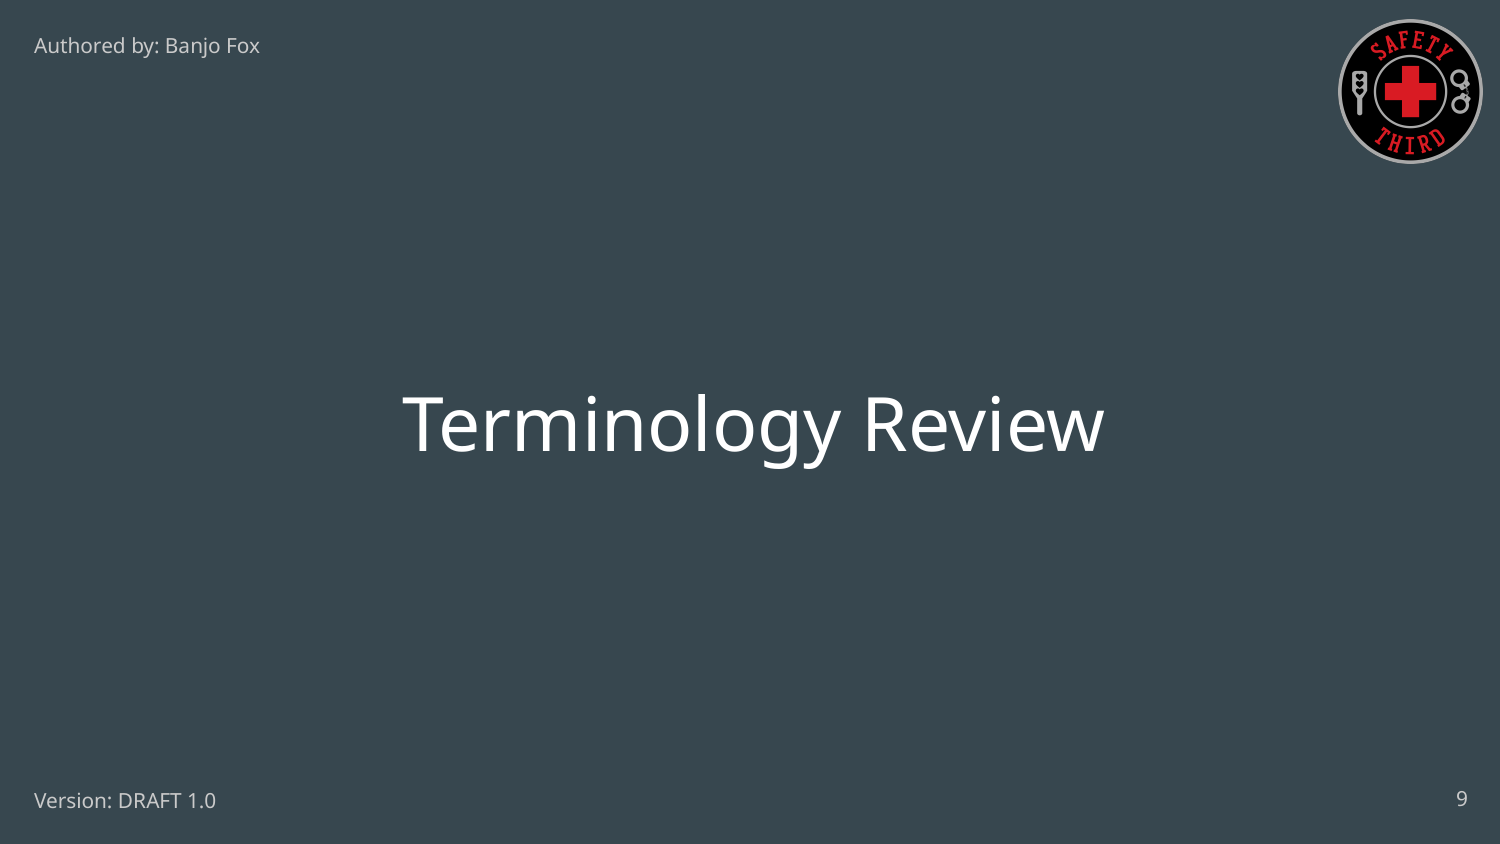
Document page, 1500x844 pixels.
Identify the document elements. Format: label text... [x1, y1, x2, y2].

title Terminology Review [110, 351, 1399, 493]
picture [1338, 19, 1483, 164]
slide_number <number> [1392, 767, 1483, 833]
